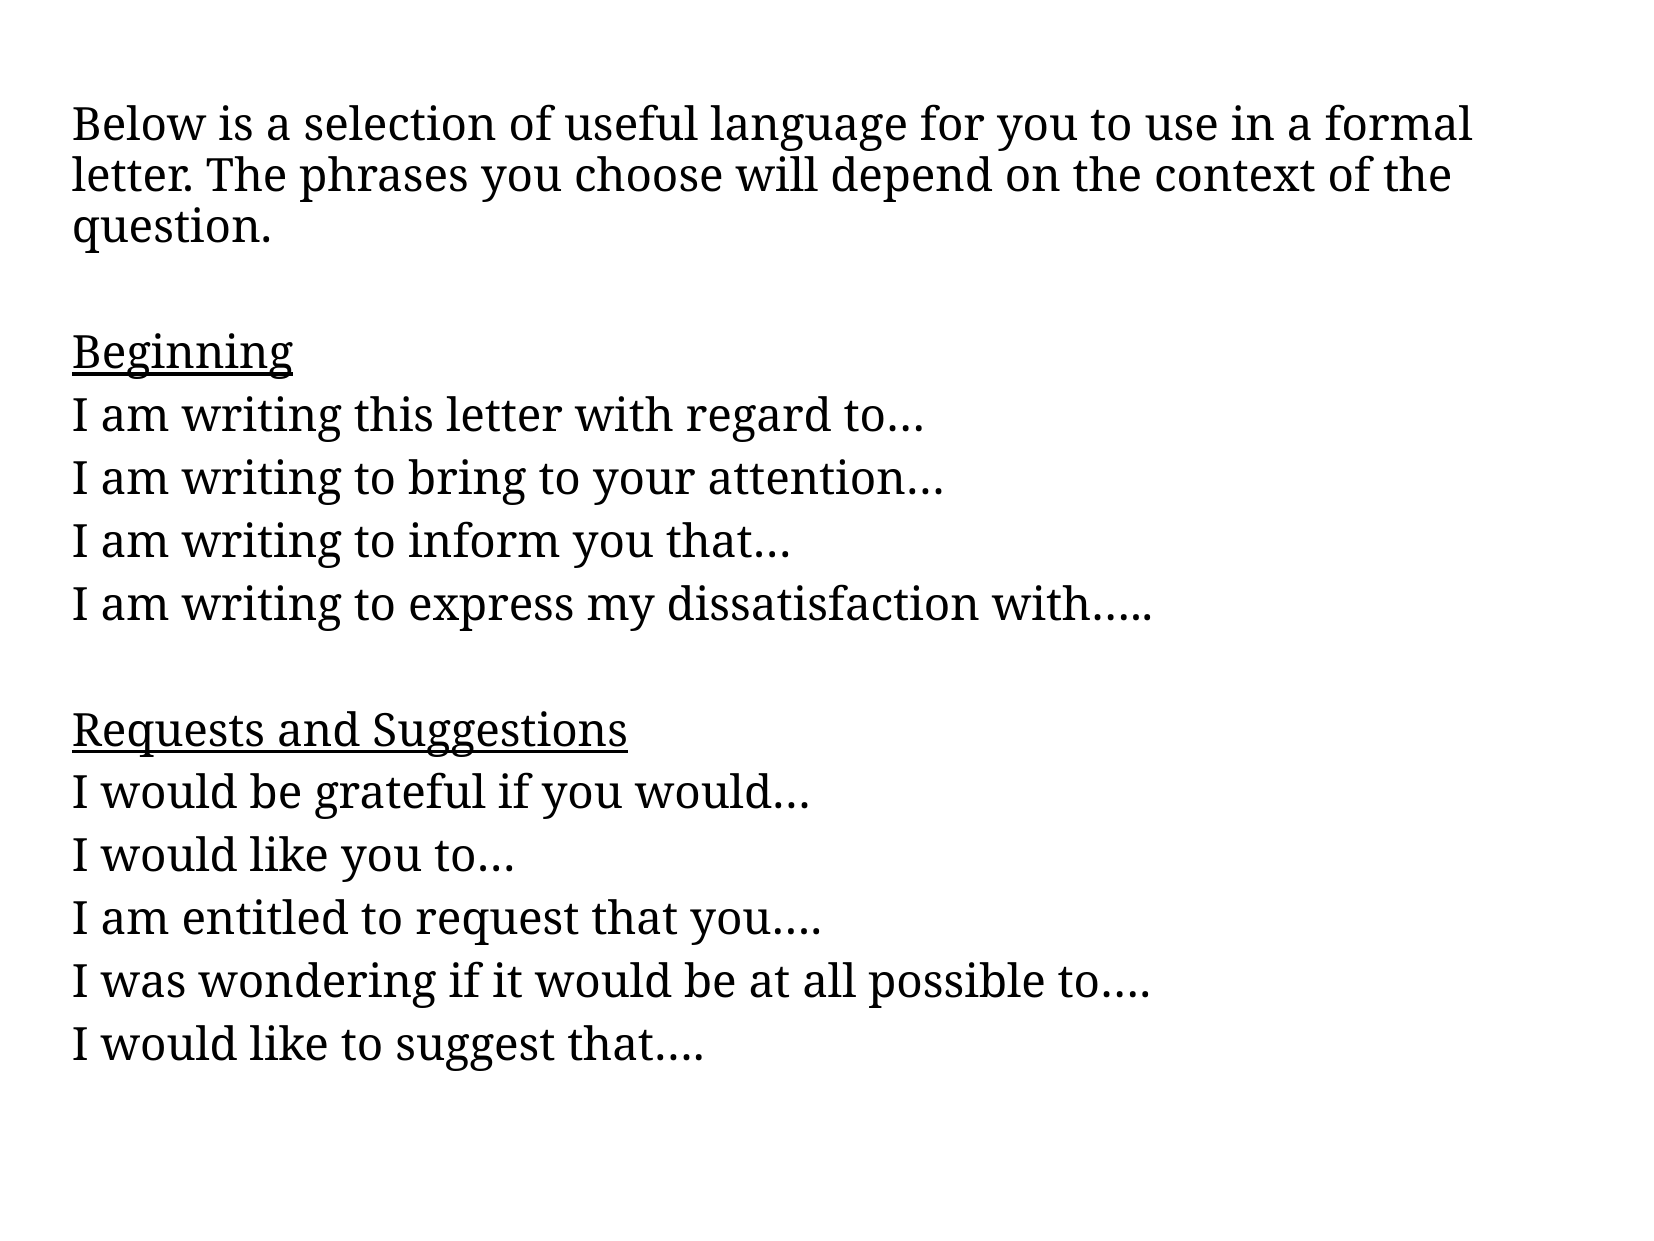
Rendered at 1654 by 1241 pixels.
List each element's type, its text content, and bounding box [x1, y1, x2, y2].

text_box Below is a selection of useful language for you to use in a formal letter. The phrases you choose will depend on the context of the question. Beginning I am writing this letter with regard to… I am writing to bring to your attention… I am writing to inform you that… I am writing to express my dissatisfaction with….. Requests and Suggestions I would be grateful if you would… I would like you to… I am entitled to request that you…. I was wondering if it would be at all possible to…. I would like to suggest that…. [71, 31, 1560, 1140]
